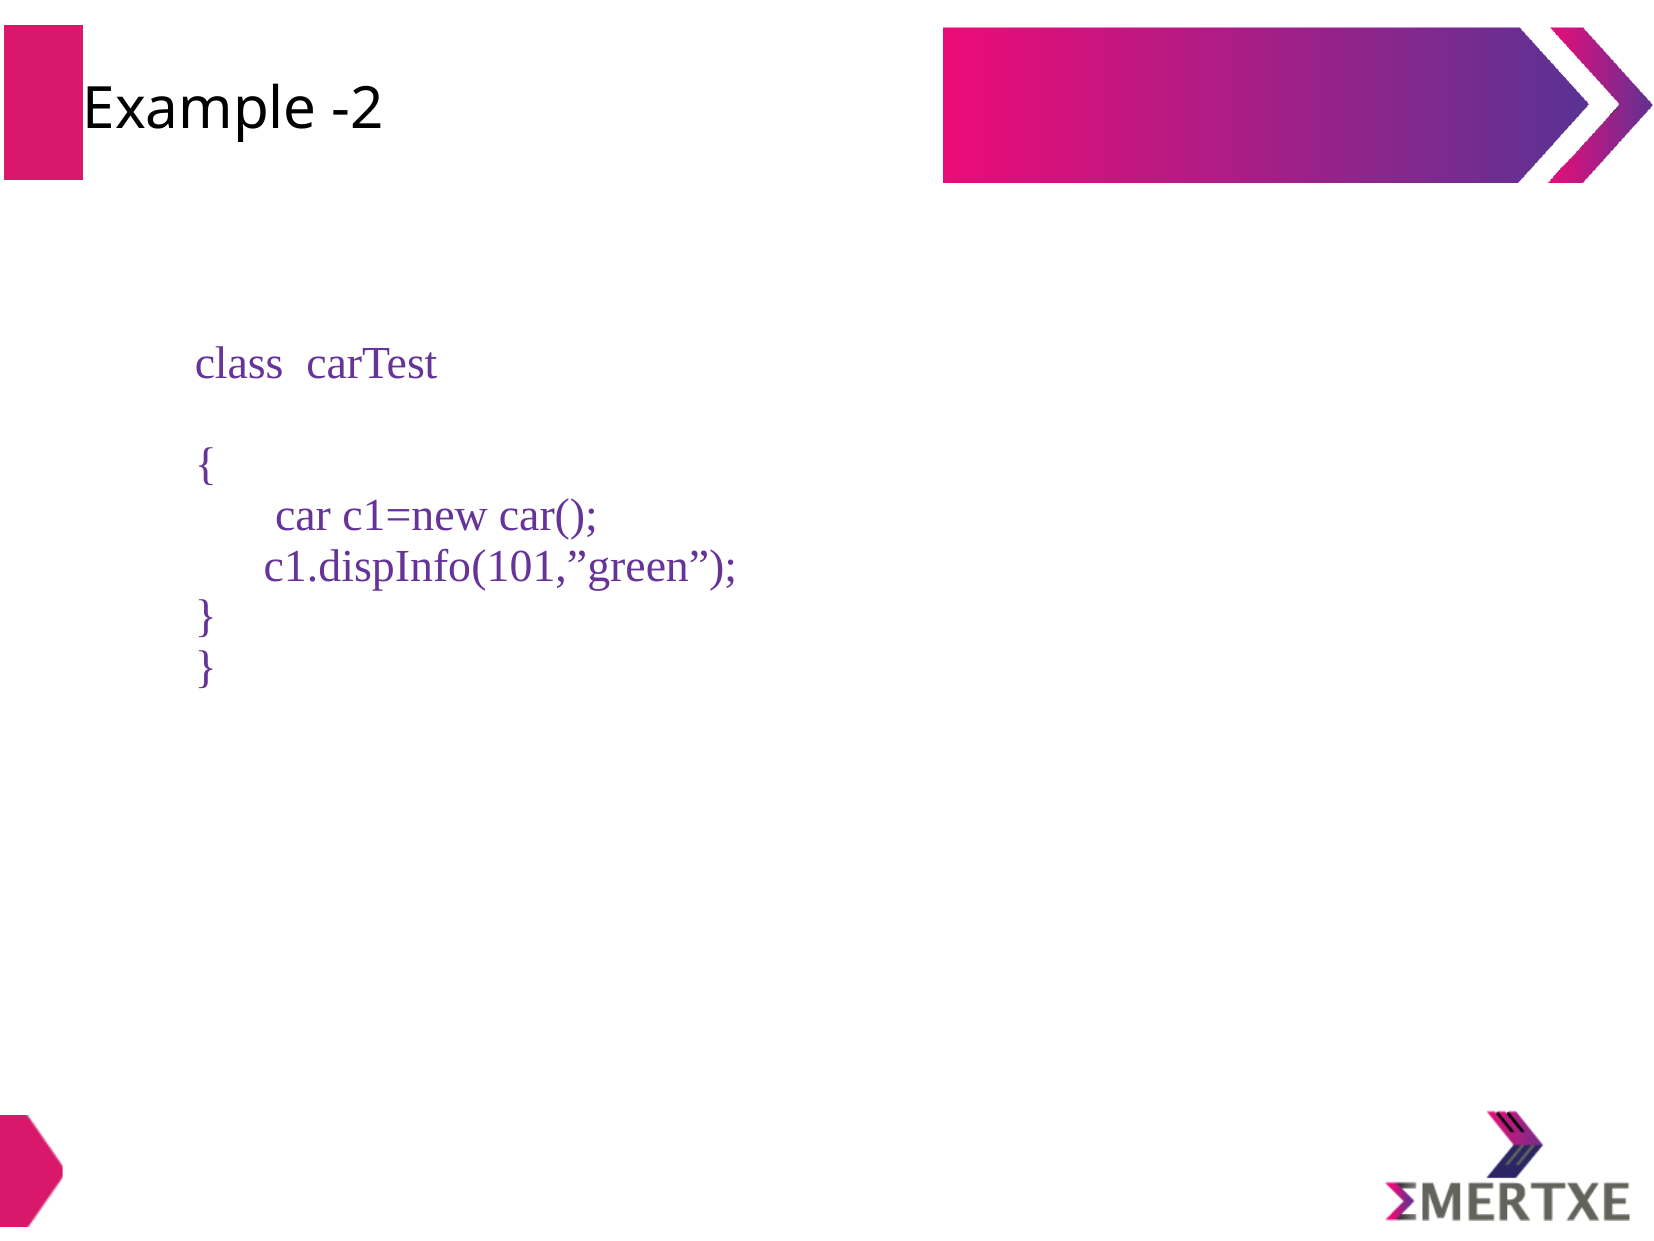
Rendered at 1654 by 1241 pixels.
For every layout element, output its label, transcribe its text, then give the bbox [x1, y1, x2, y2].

text_box class carTest { car c1=new car(); c1.dispInfo(101,”green”); } } [180, 330, 1546, 754]
title Example -2 [82, 2, 1571, 210]
picture [1571, 27, 1653, 183]
picture [1385, 1107, 1631, 1221]
